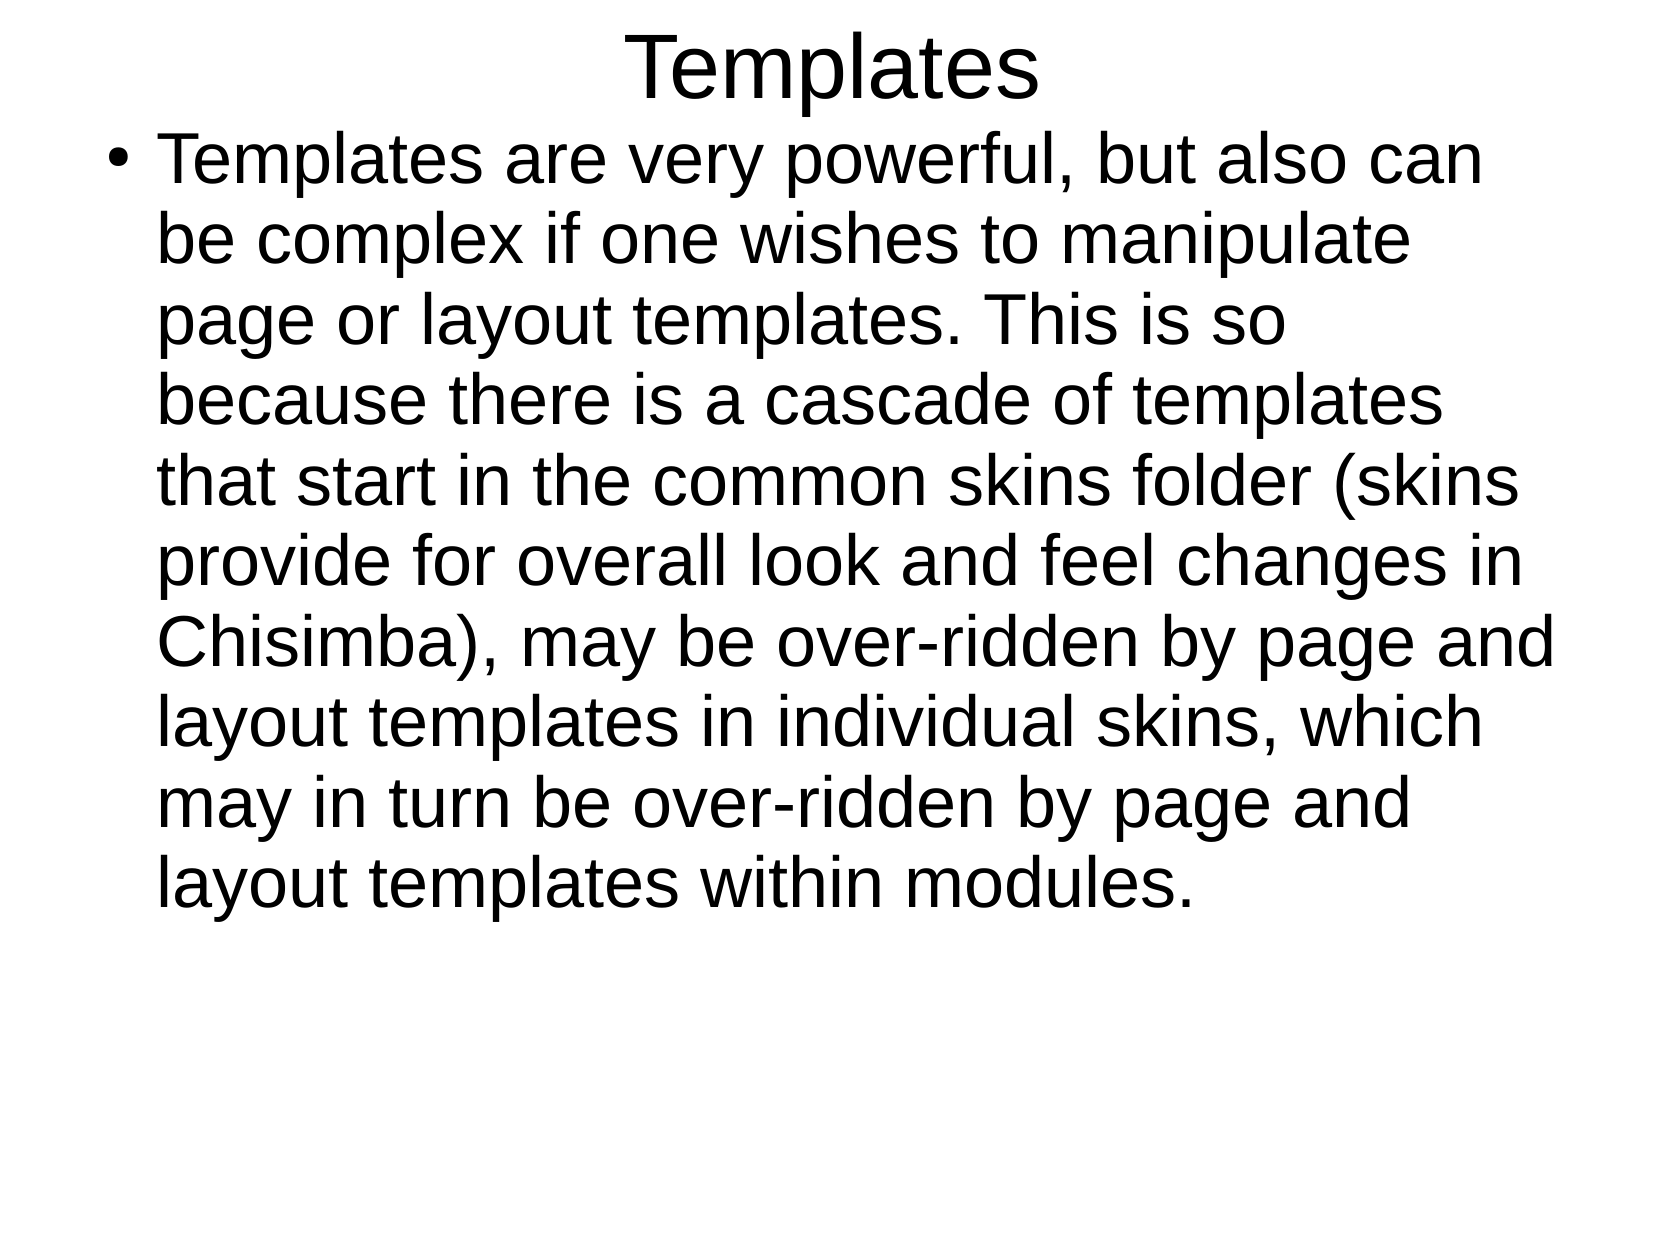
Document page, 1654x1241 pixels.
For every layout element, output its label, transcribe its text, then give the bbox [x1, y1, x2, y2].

title Templates [88, 0, 1577, 118]
list Templates are very powerful, but also can be complex if one wishes to manipulate page or layout templates. This is so because there is a cascade of templates that start in the common skins folder (skins provide for overall look and feel changes in Chisimba), may be over-ridden by page and layout templates in individual skins, which may in turn be over-ridden by page and layout templates within modules. [88, 118, 1577, 937]
